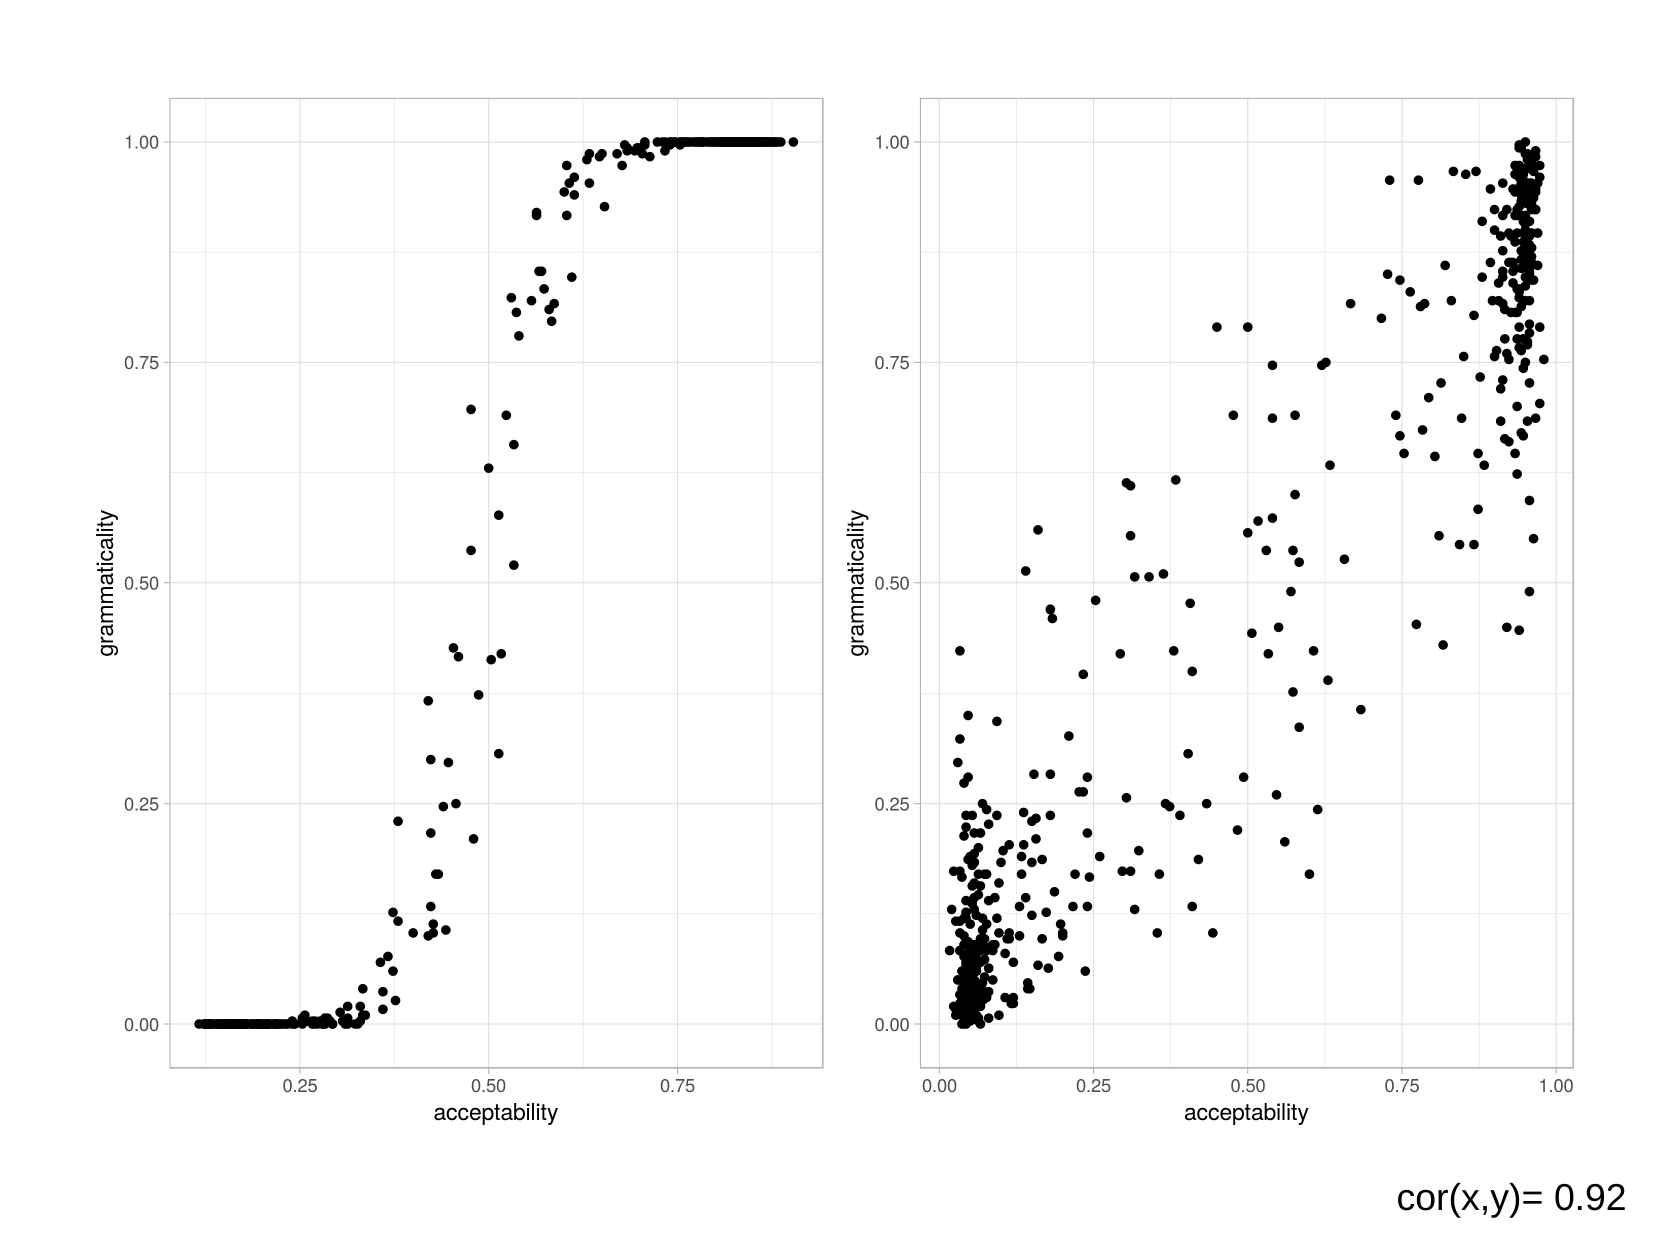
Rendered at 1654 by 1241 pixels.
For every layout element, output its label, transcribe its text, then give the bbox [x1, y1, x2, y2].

text_box cor(x,y)= 0.92 [1381, 1169, 1642, 1229]
picture [84, 86, 1585, 1137]
